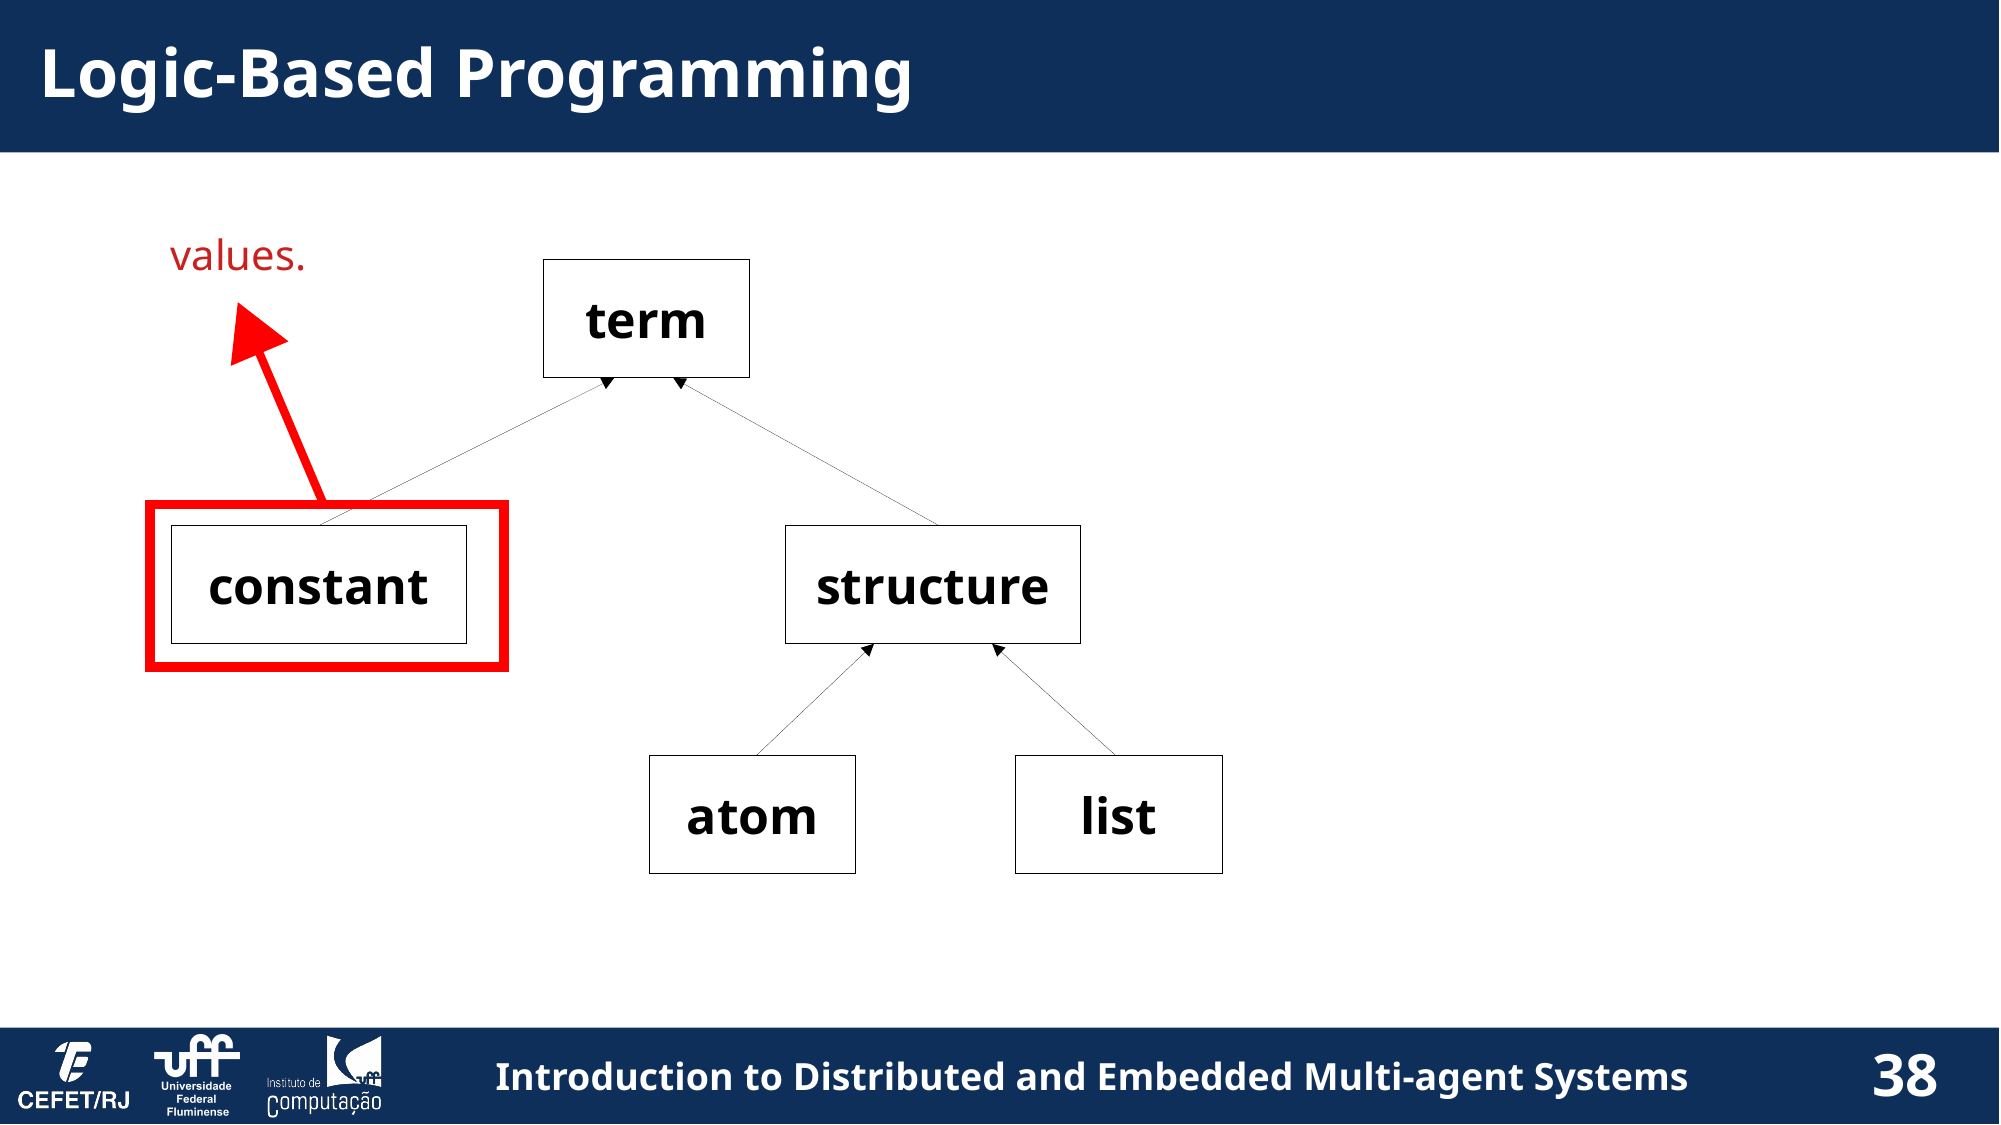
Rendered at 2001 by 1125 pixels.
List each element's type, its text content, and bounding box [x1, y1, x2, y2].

text_box Logic-Based Programming [25, 23, 1999, 119]
text_box [230, 302, 328, 506]
text_box term [543, 259, 750, 378]
picture [18, 1021, 129, 1125]
picture [265, 1033, 383, 1118]
picture [153, 1033, 241, 1121]
text_box values. [120, 220, 357, 286]
text_box structure [785, 525, 1081, 644]
text_box list [1015, 755, 1223, 874]
text_box atom [649, 755, 856, 874]
text_box constant [171, 525, 467, 644]
